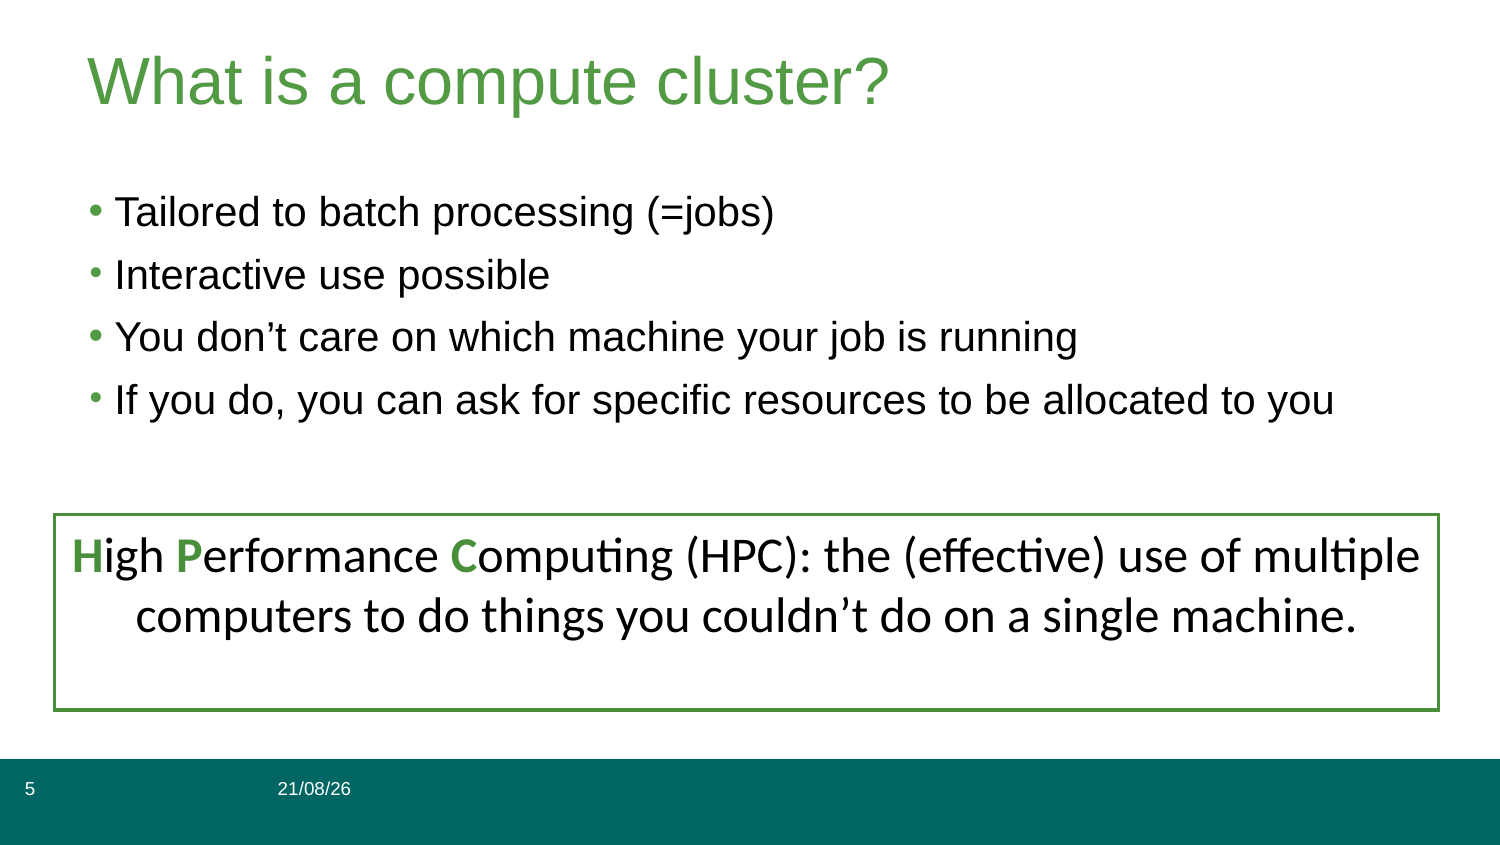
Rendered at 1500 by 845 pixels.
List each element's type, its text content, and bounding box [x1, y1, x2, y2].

list Tailored to batch processing (=jobs) Interactive use possible You don’t care on which machine your job is running If you do, you can ask for specific resources to be allocated to you [88, 185, 1427, 437]
text_box <number> [24, 776, 76, 799]
title What is a compute cluster? [87, 37, 1426, 132]
text_box 19/03/19 [277, 776, 553, 799]
text_box High Performance Computing (HPC): the (effective) use of multiple computers to do things you couldn’t do on a single machine. [54, 514, 1439, 710]
